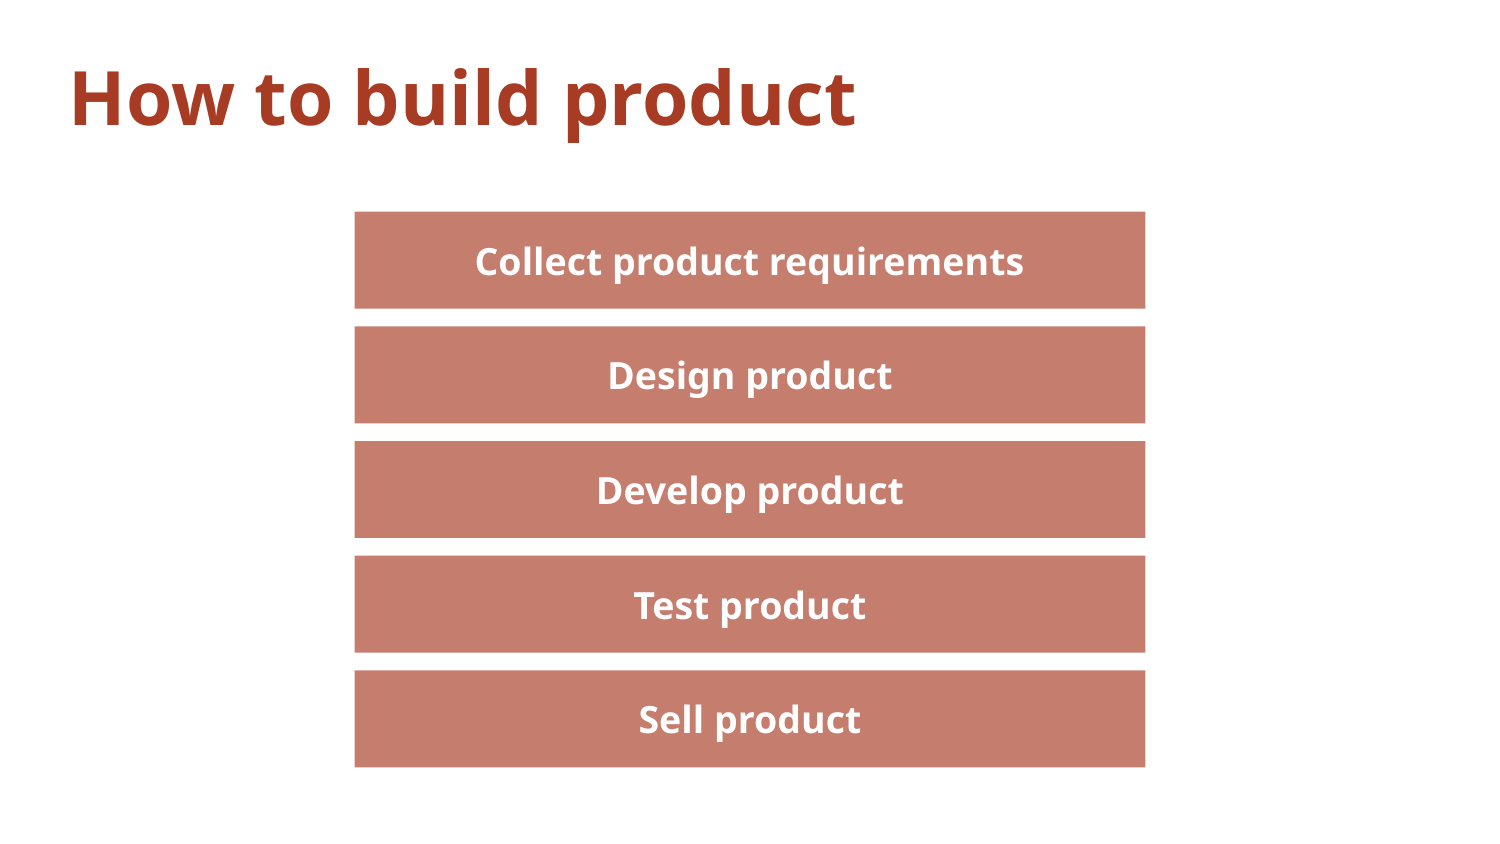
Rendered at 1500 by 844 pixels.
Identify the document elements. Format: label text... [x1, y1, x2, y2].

text_box How to build product [53, 39, 1391, 152]
text_box Develop product [354, 441, 1146, 538]
text_box Sell product [354, 670, 1146, 768]
text_box Design product [354, 326, 1146, 424]
text_box Test product [354, 555, 1146, 653]
text_box Collect product requirements [354, 211, 1146, 309]
